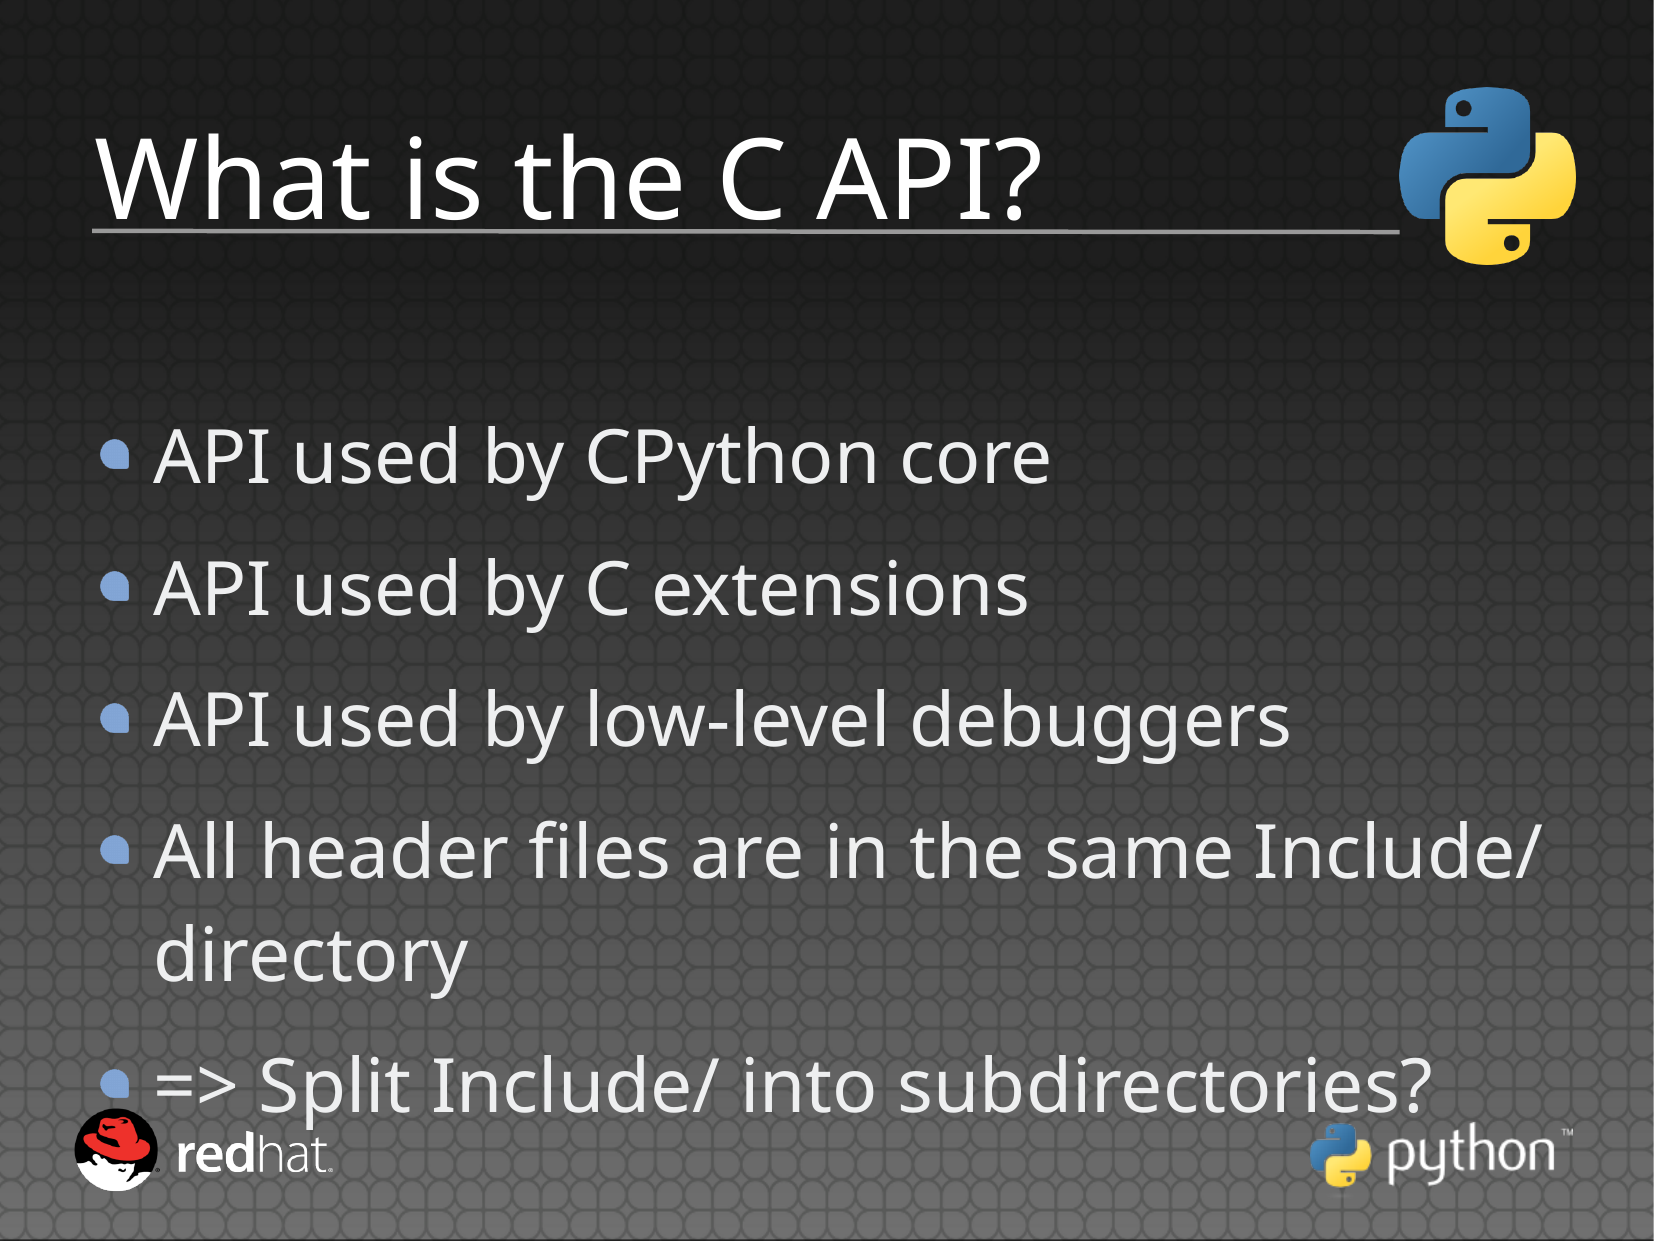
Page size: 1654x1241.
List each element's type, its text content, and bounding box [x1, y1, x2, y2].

picture [0, 0, 1654, 1241]
list API used by CPython core API used by C extensions API used by low-level debuggers All header files are in the same Include/ directory => Split Include/ into subdirectories? [82, 403, 1571, 1143]
title What is the C API? [94, 100, 1426, 251]
